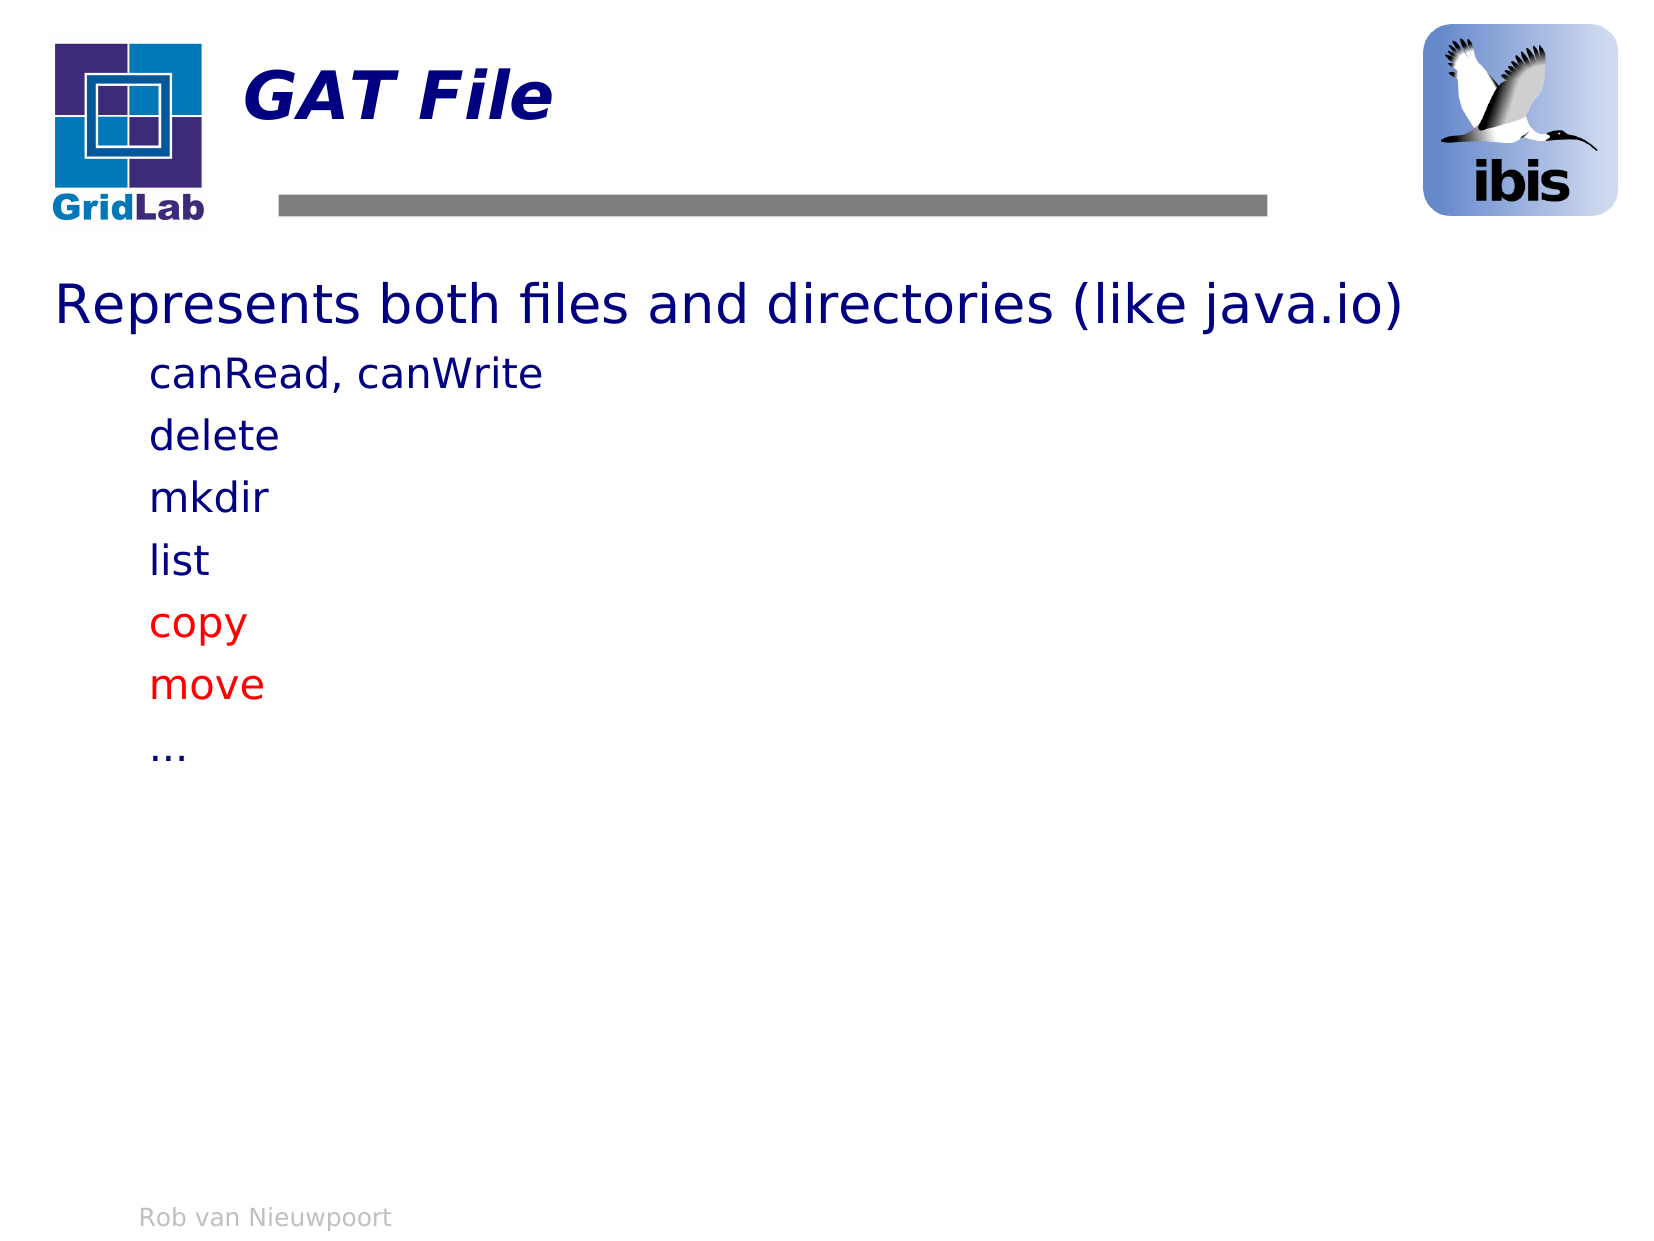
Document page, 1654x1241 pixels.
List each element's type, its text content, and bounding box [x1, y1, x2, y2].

picture [1423, 24, 1618, 216]
title GAT File [243, 0, 1280, 187]
picture [45, 34, 211, 230]
list Represents both files and directories (like java.io) canRead, canWrite delete mkdir list copy move ... [55, 268, 1599, 1125]
